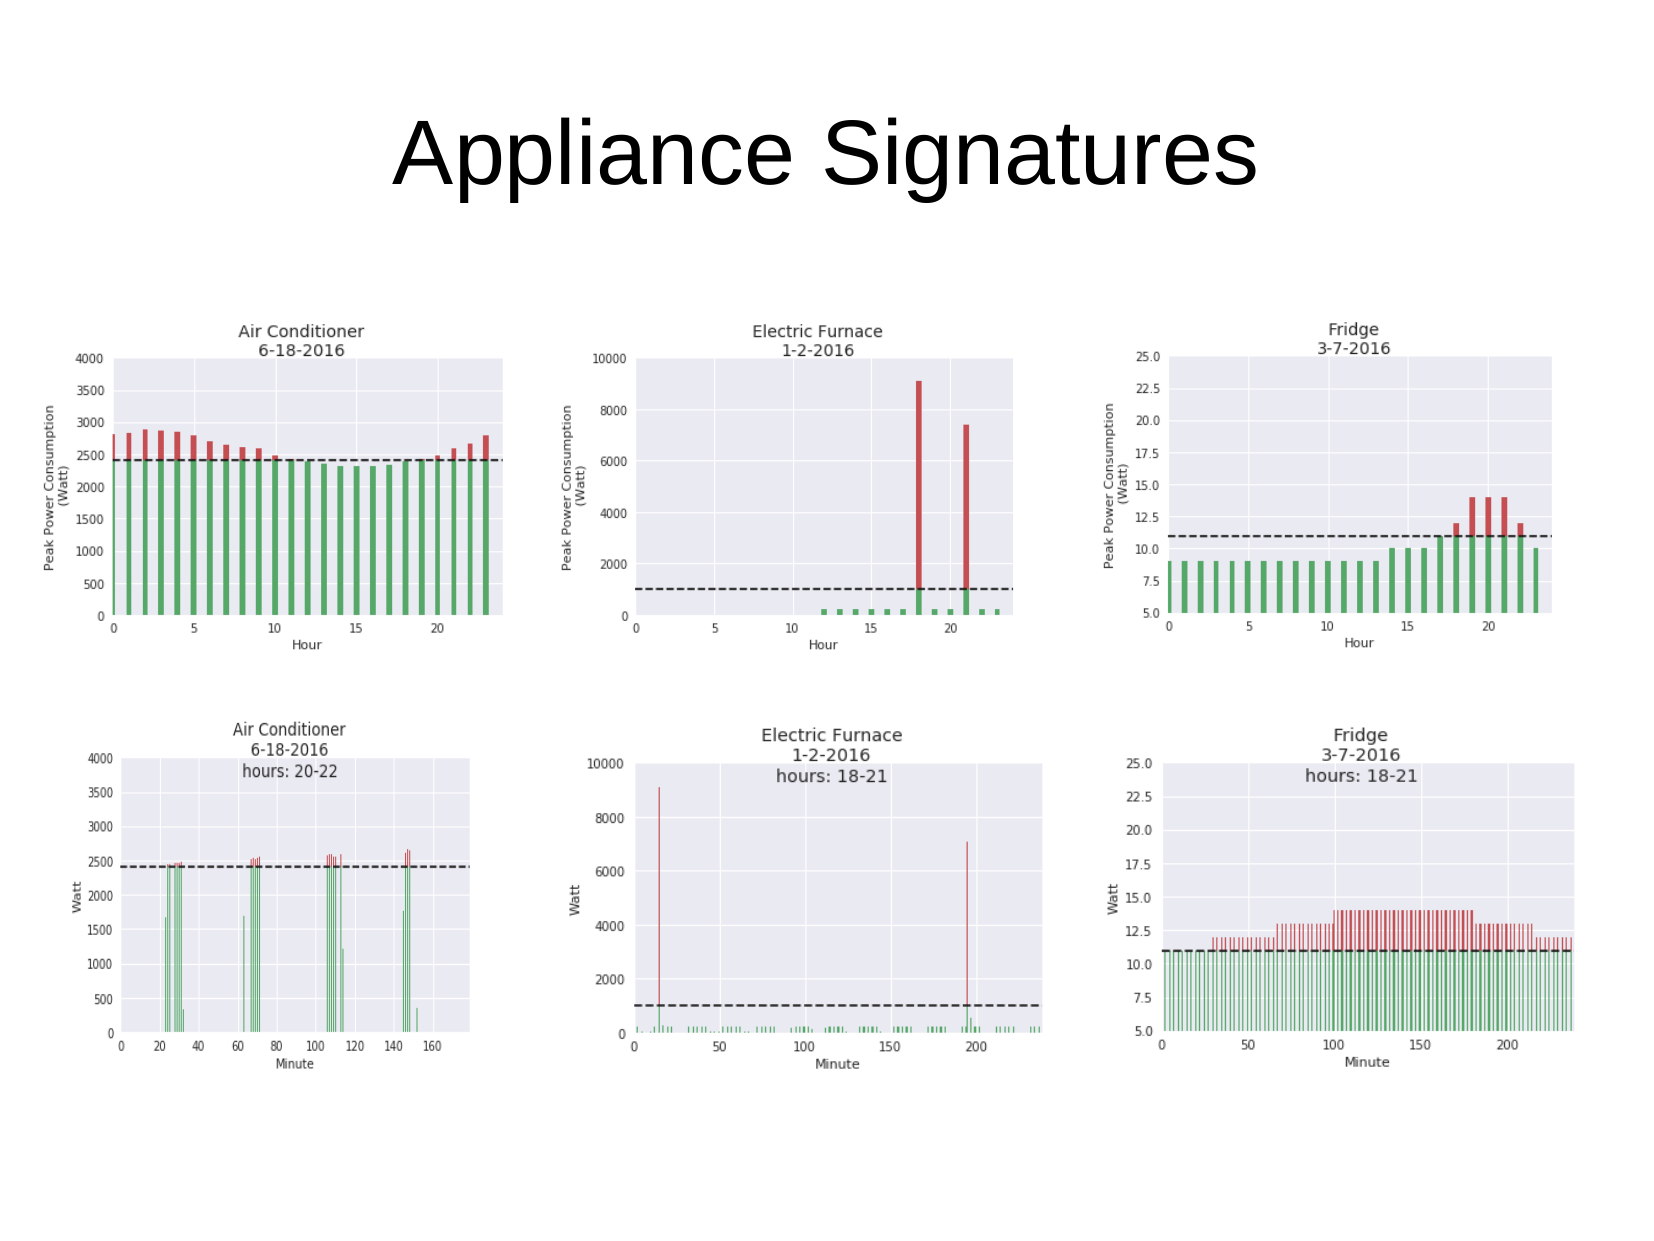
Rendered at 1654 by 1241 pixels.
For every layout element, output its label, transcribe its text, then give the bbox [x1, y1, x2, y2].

picture [555, 316, 1021, 661]
picture [1099, 719, 1583, 1079]
picture [1097, 314, 1560, 659]
picture [65, 713, 477, 1081]
picture [37, 316, 511, 661]
title Appliance Signatures [82, 49, 1571, 257]
picture [561, 719, 1051, 1080]
